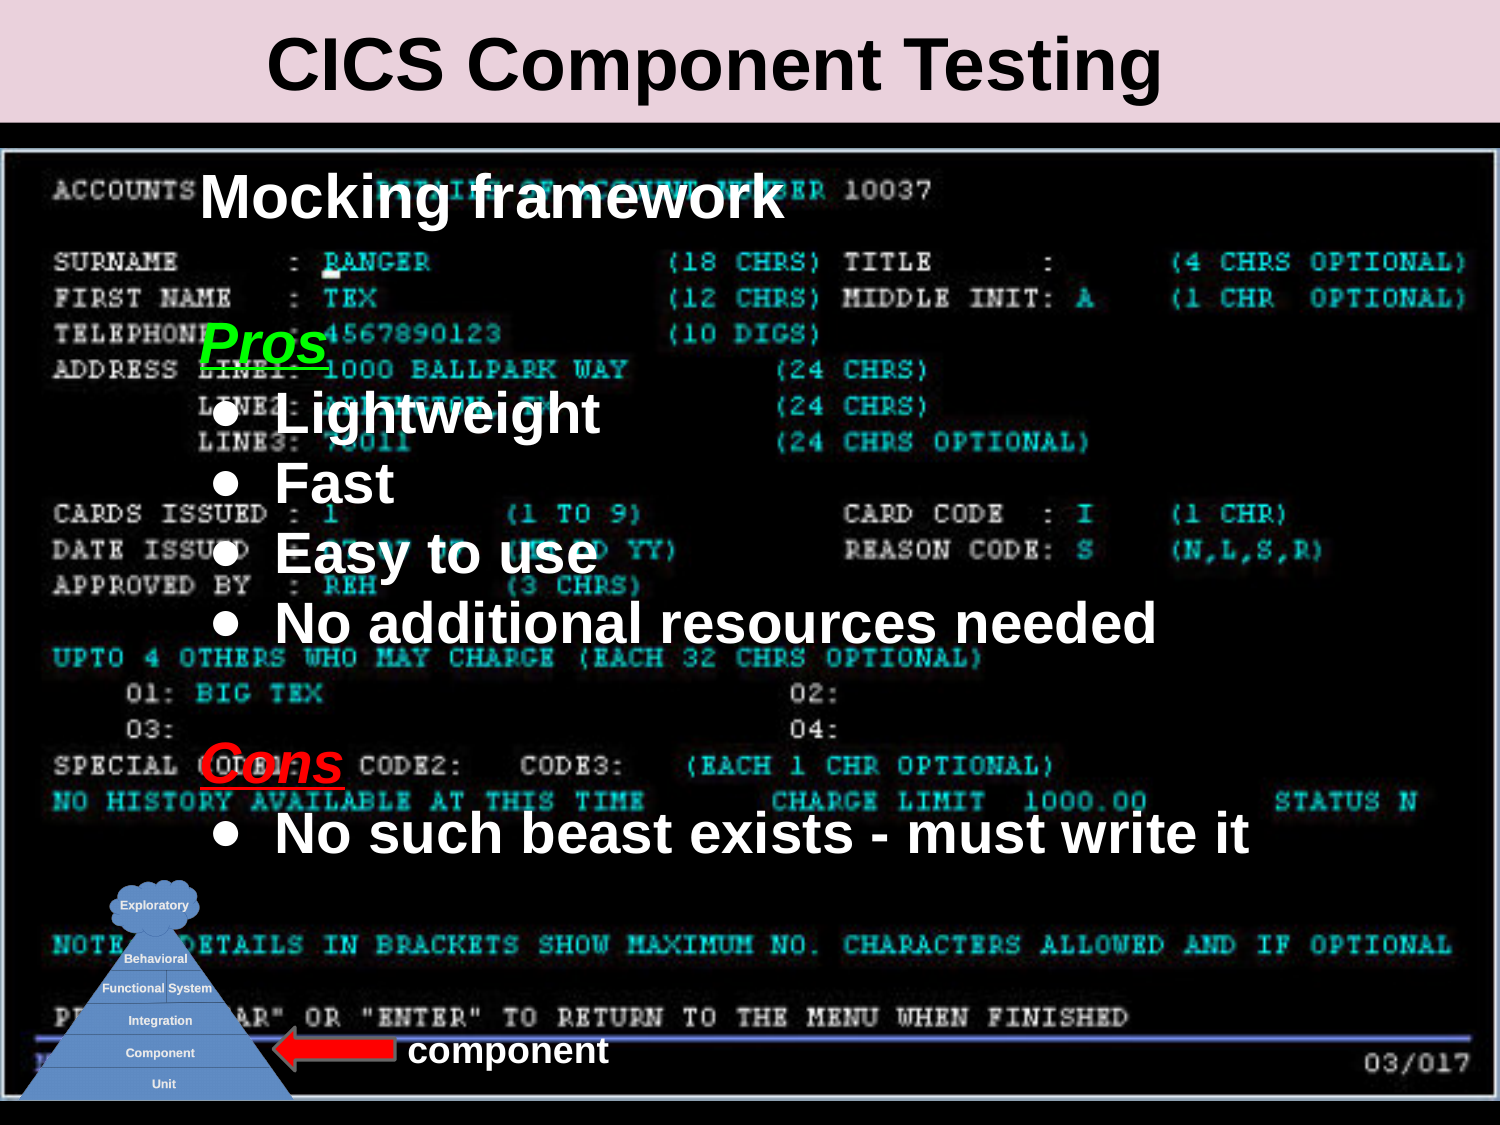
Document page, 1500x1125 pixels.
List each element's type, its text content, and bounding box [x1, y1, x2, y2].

text_box CICS Component Testing [0, 0, 1500, 123]
text_box component [392, 1010, 632, 1078]
picture [0, 148, 1500, 1101]
text_box [273, 1027, 392, 1071]
text_box [0, 123, 1500, 148]
text_box Mocking framework Pros Lightweight Fast Easy to use No additional resources needed Cons No such beast exists - must write it [184, 140, 1351, 947]
text_box [0, 1101, 1500, 1125]
